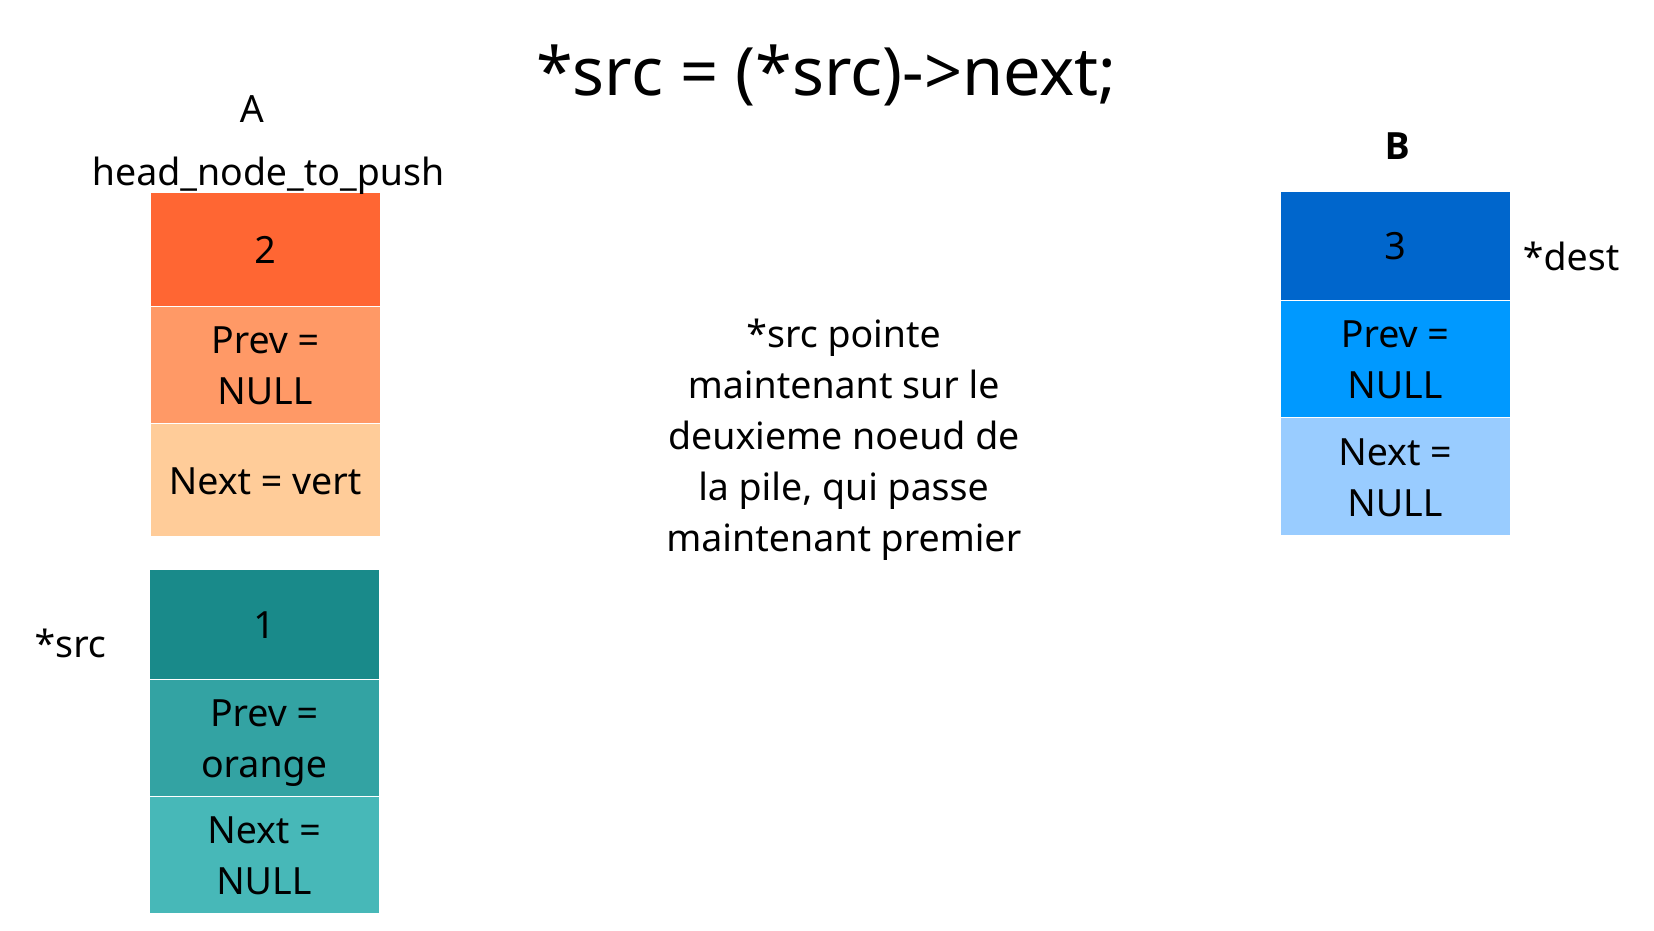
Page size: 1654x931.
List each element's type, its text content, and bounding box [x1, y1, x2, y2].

table_cell Prev = NULL [151, 307, 380, 423]
table_header 1 [150, 570, 379, 679]
table_cell Next = NULL [150, 797, 379, 913]
table_cell Next = NULL [1281, 418, 1510, 535]
text_box *dest [1496, 223, 1647, 365]
table_cell Prev = orange [150, 680, 379, 796]
text_box head_node_to_push [77, 138, 526, 244]
text_box *src pointe maintenant sur le deuxieme noeud de la pile, qui passe maintenant premier [637, 300, 1051, 540]
table_header 3 [1281, 192, 1510, 300]
text_box B [1369, 112, 1408, 173]
title *src = (*src)->next; [82, 34, 1571, 195]
table_header 2 [151, 244, 380, 306]
text_box A [225, 75, 263, 135]
table_cell Next = vert [151, 424, 380, 536]
text_box *src [19, 610, 133, 670]
table_cell Prev = NULL [1281, 301, 1510, 417]
